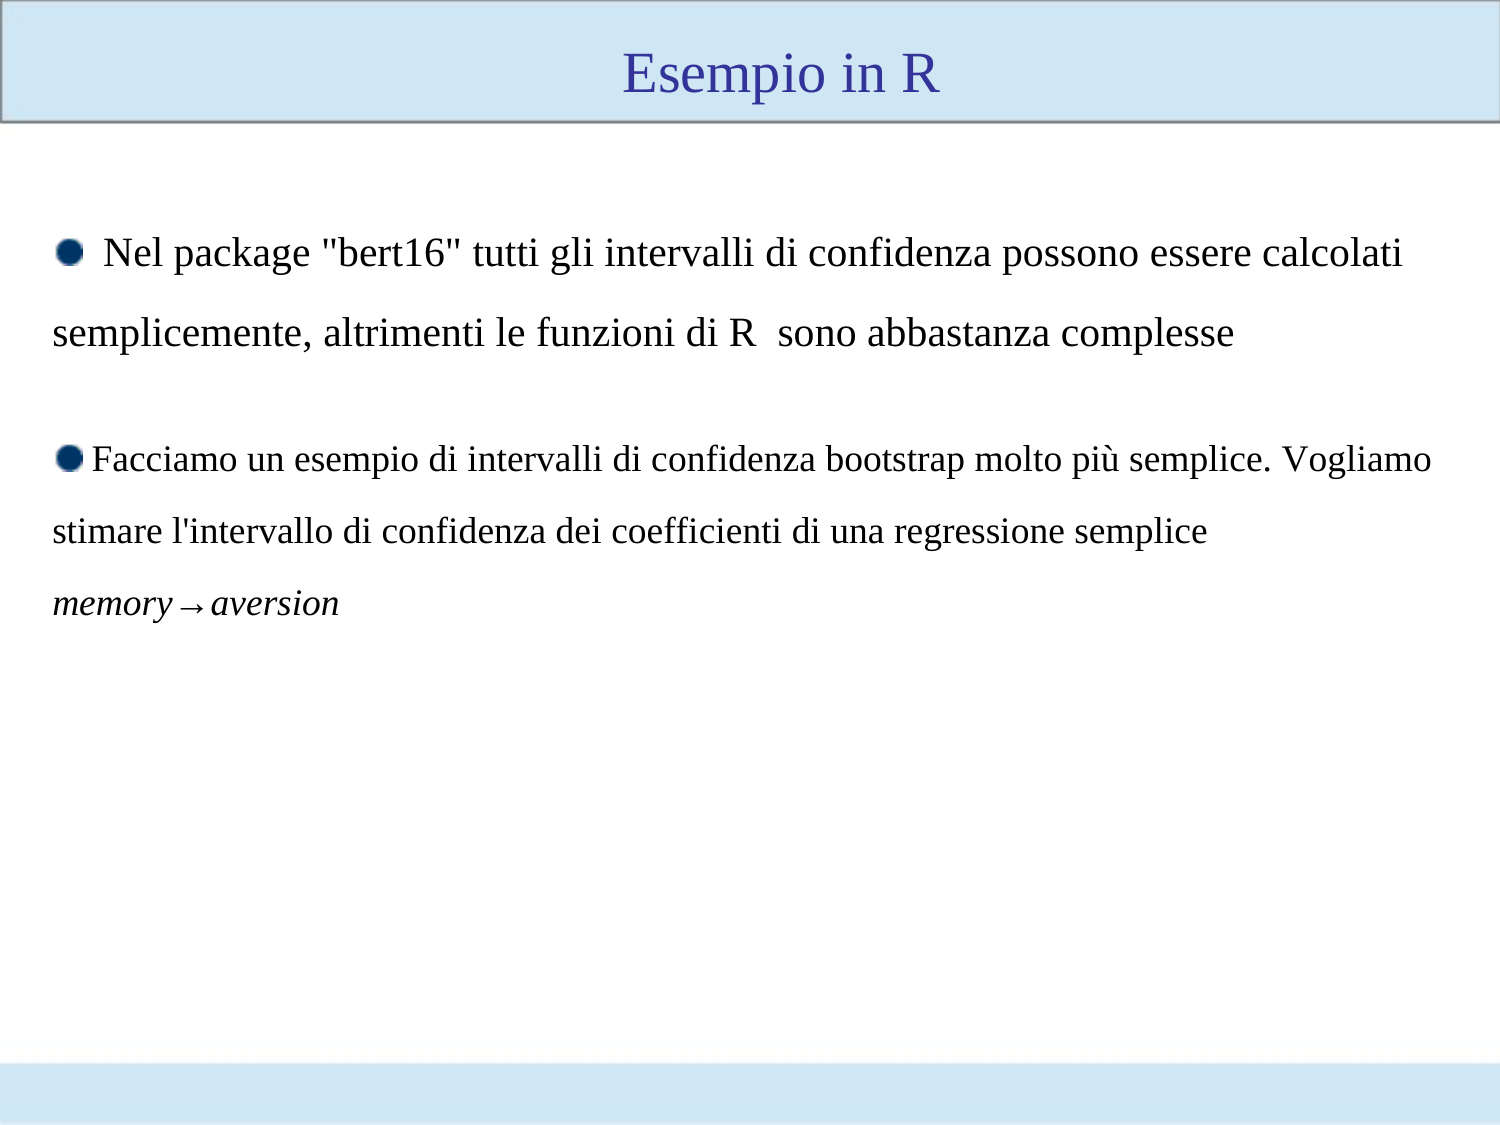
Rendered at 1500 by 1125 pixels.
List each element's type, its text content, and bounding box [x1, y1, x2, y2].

text_box Nel package "bert16" tutti gli intervalli di confidenza possono essere calcolati semplicemente, altrimenti le funzioni di R sono abbastanza complesse Facciamo un esempio di intervalli di confidenza bootstrap molto più semplice. Vogliamo stimare l'intervallo di confidenza dei coefficienti di una regressione semplice memory→aversion [37, 187, 1463, 755]
picture [0, 0, 1500, 1125]
title Esempio in R [249, 21, 1313, 117]
